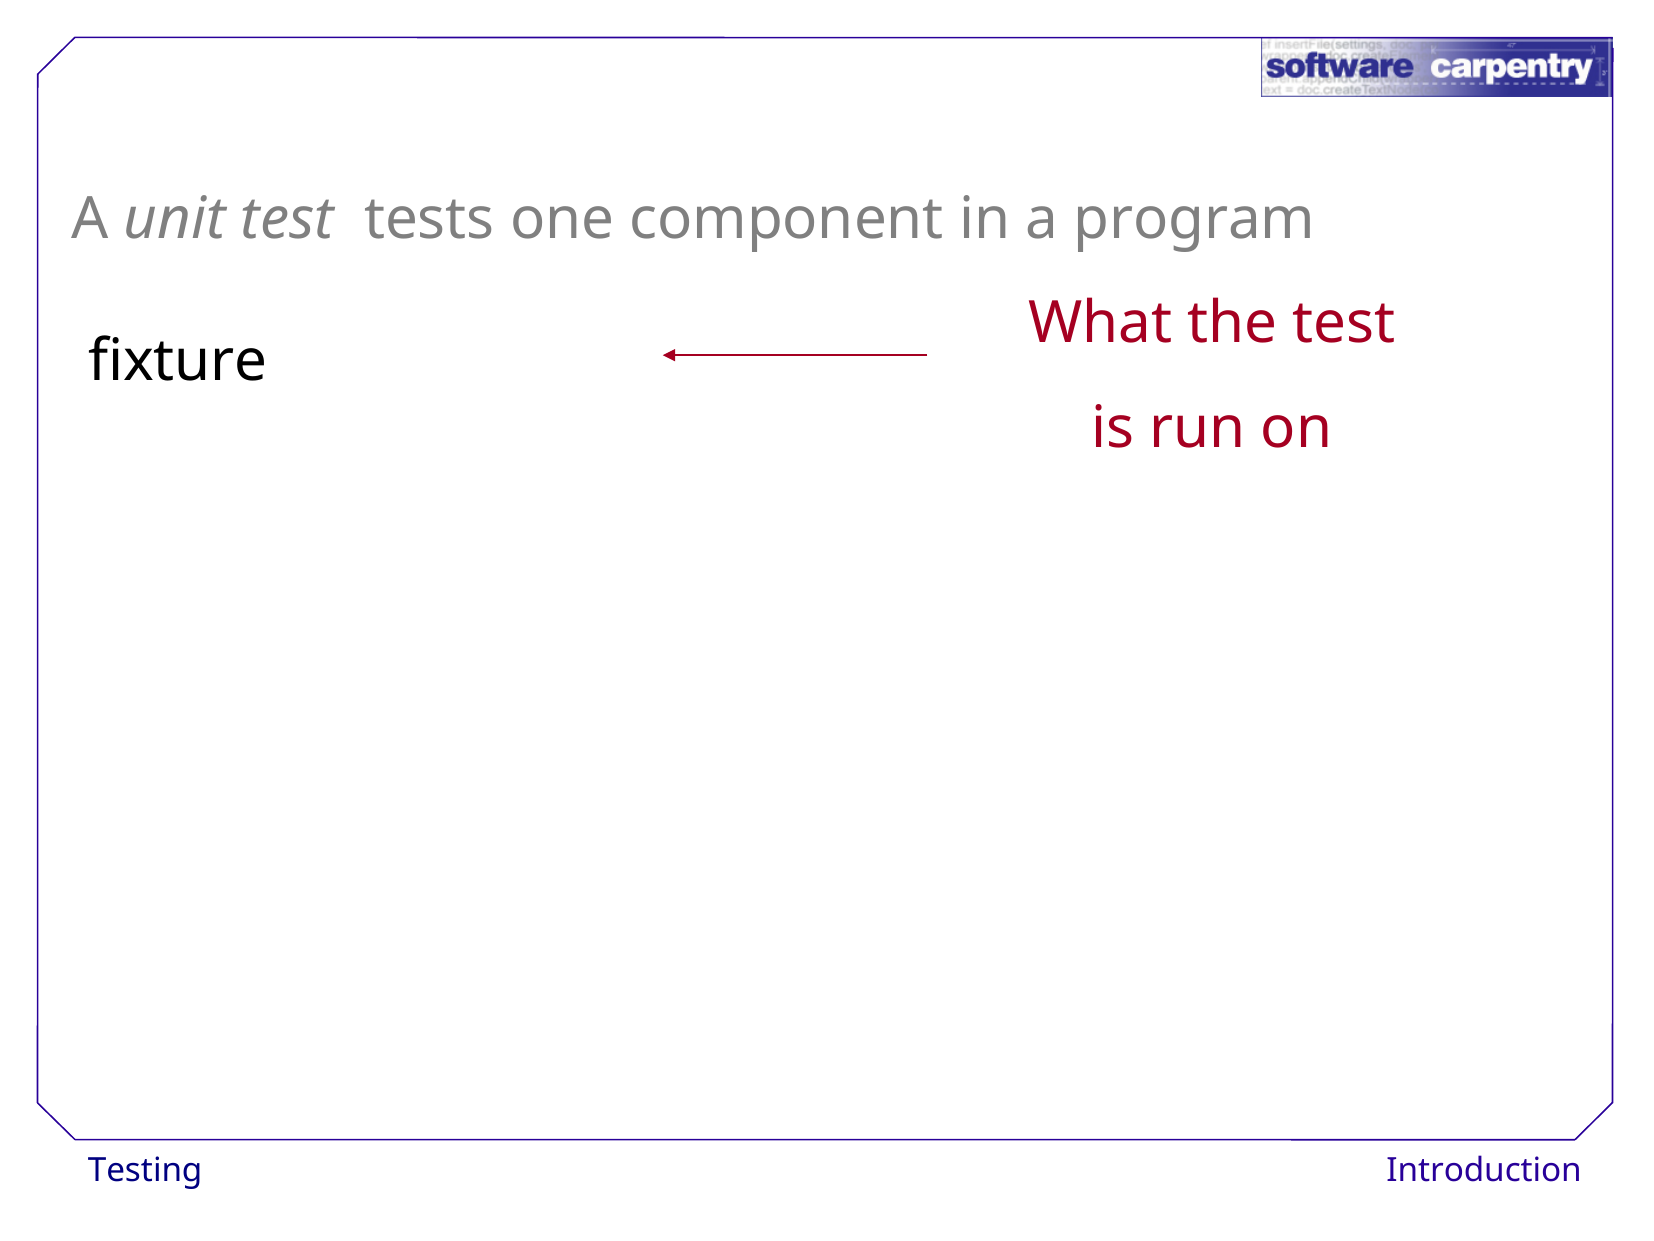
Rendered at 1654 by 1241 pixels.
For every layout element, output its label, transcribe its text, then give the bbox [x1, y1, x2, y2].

picture [1261, 39, 1613, 97]
text_box fixture [73, 279, 433, 401]
text_box What the test is run on [938, 241, 1486, 468]
text_box A unit test tests one component in a program [56, 138, 1481, 259]
